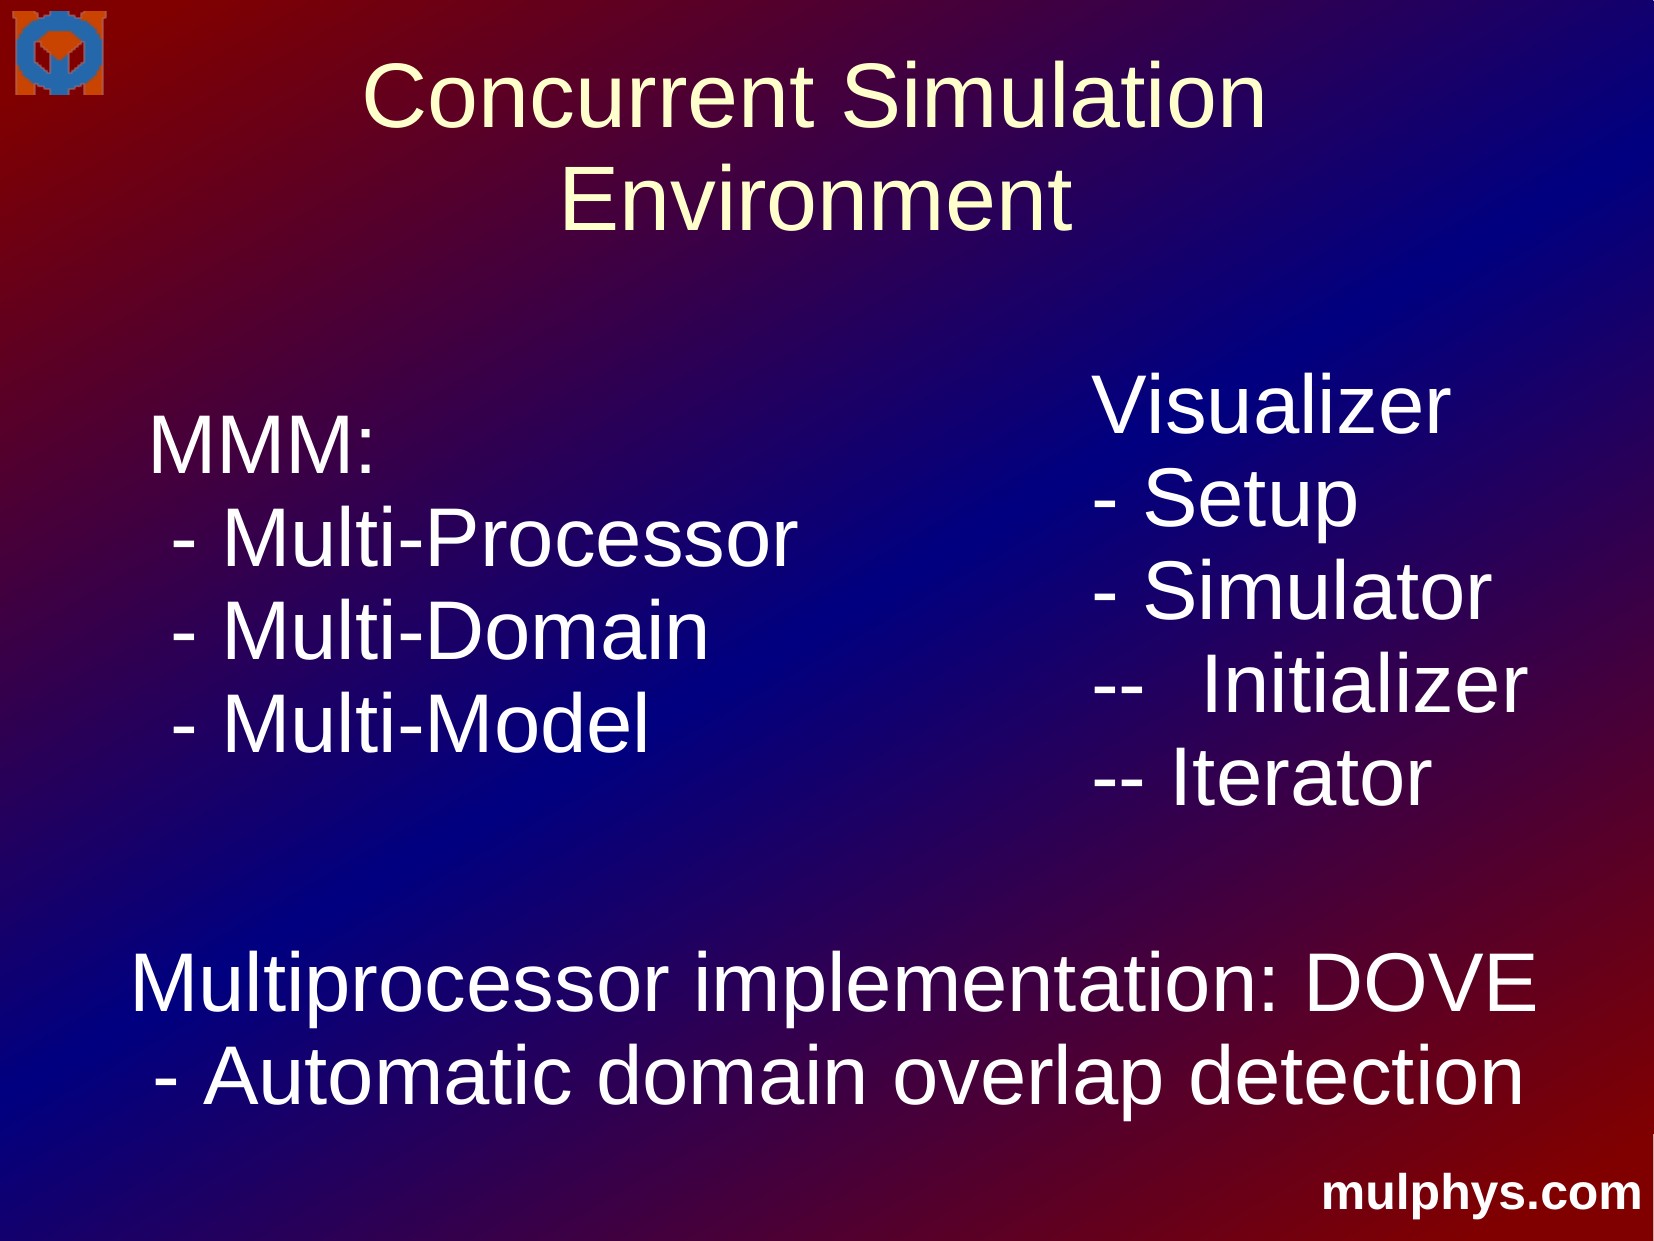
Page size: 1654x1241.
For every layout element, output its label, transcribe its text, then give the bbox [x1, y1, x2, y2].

text_box MMM: - Multi-Processor - Multi-Domain - Multi-Model [147, 334, 944, 834]
picture [11, 11, 110, 95]
text_box Multiprocessor implementation: DOVE - Automatic domain overlap detection [129, 890, 1599, 1168]
title Concurrent Simulation Environment [109, 33, 1522, 262]
subtitle Visualizer - Setup - Simulator -- Initializer -- Iterator [1055, 326, 1548, 856]
text_box mulphys.com [1320, 1164, 1644, 1230]
